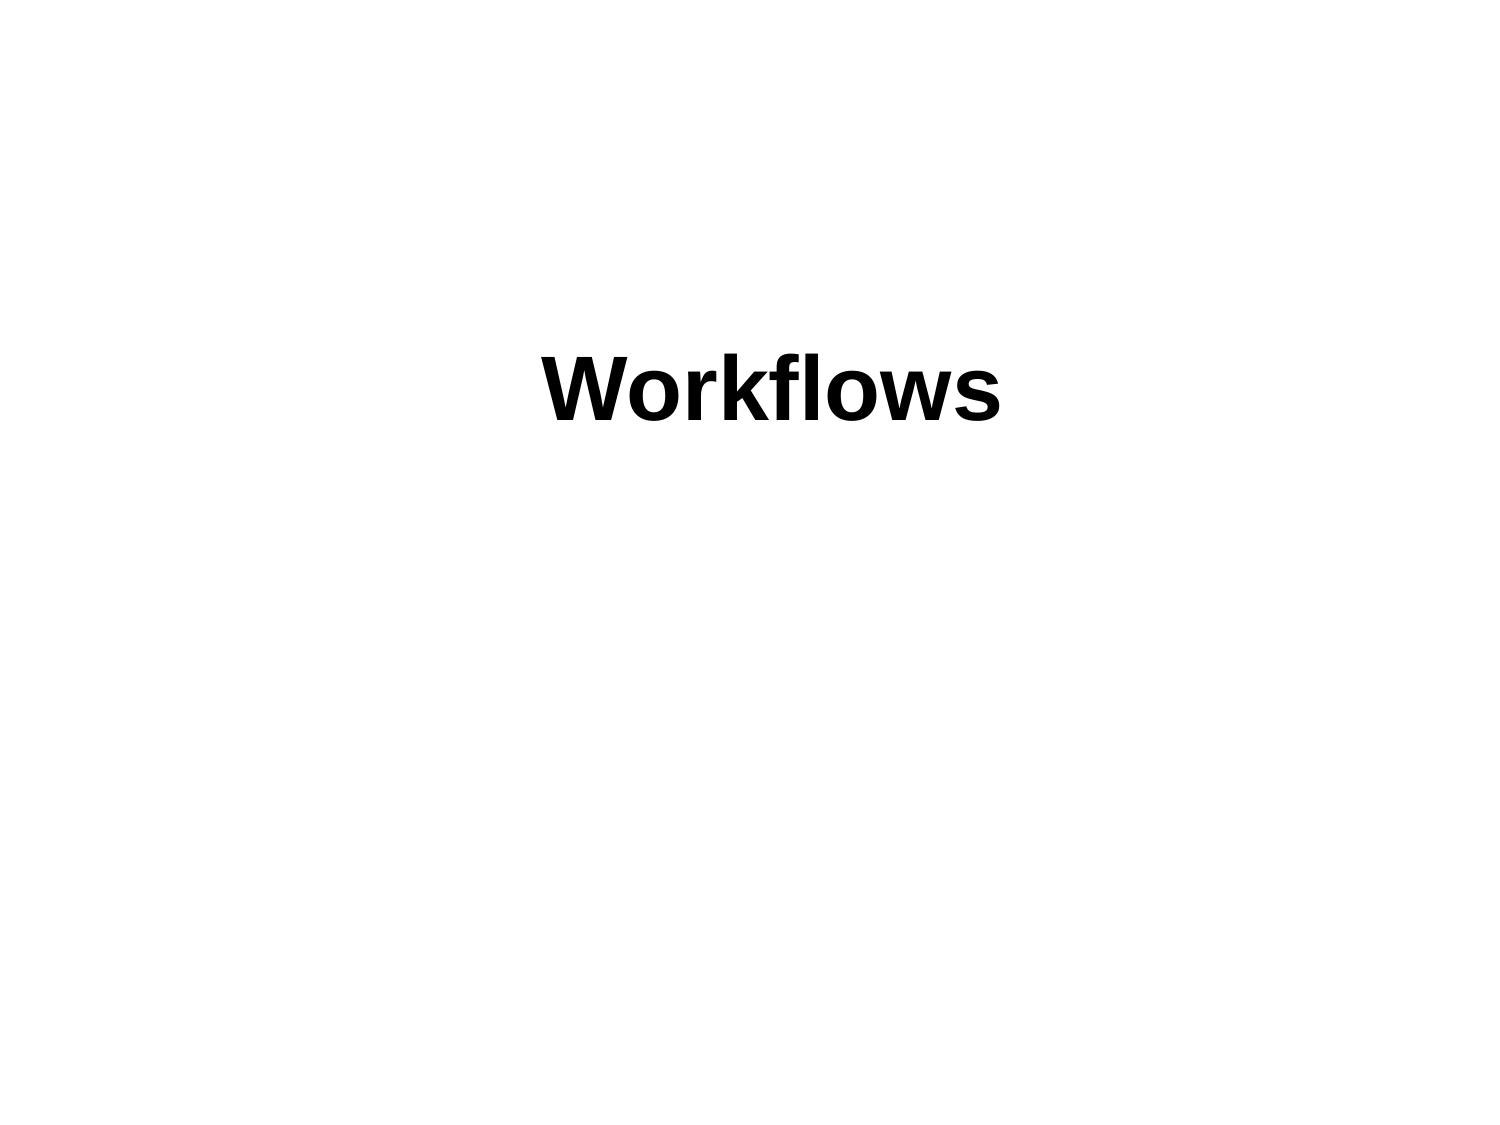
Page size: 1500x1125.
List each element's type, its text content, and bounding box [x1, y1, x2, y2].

text_box Workflows [405, 329, 1141, 448]
